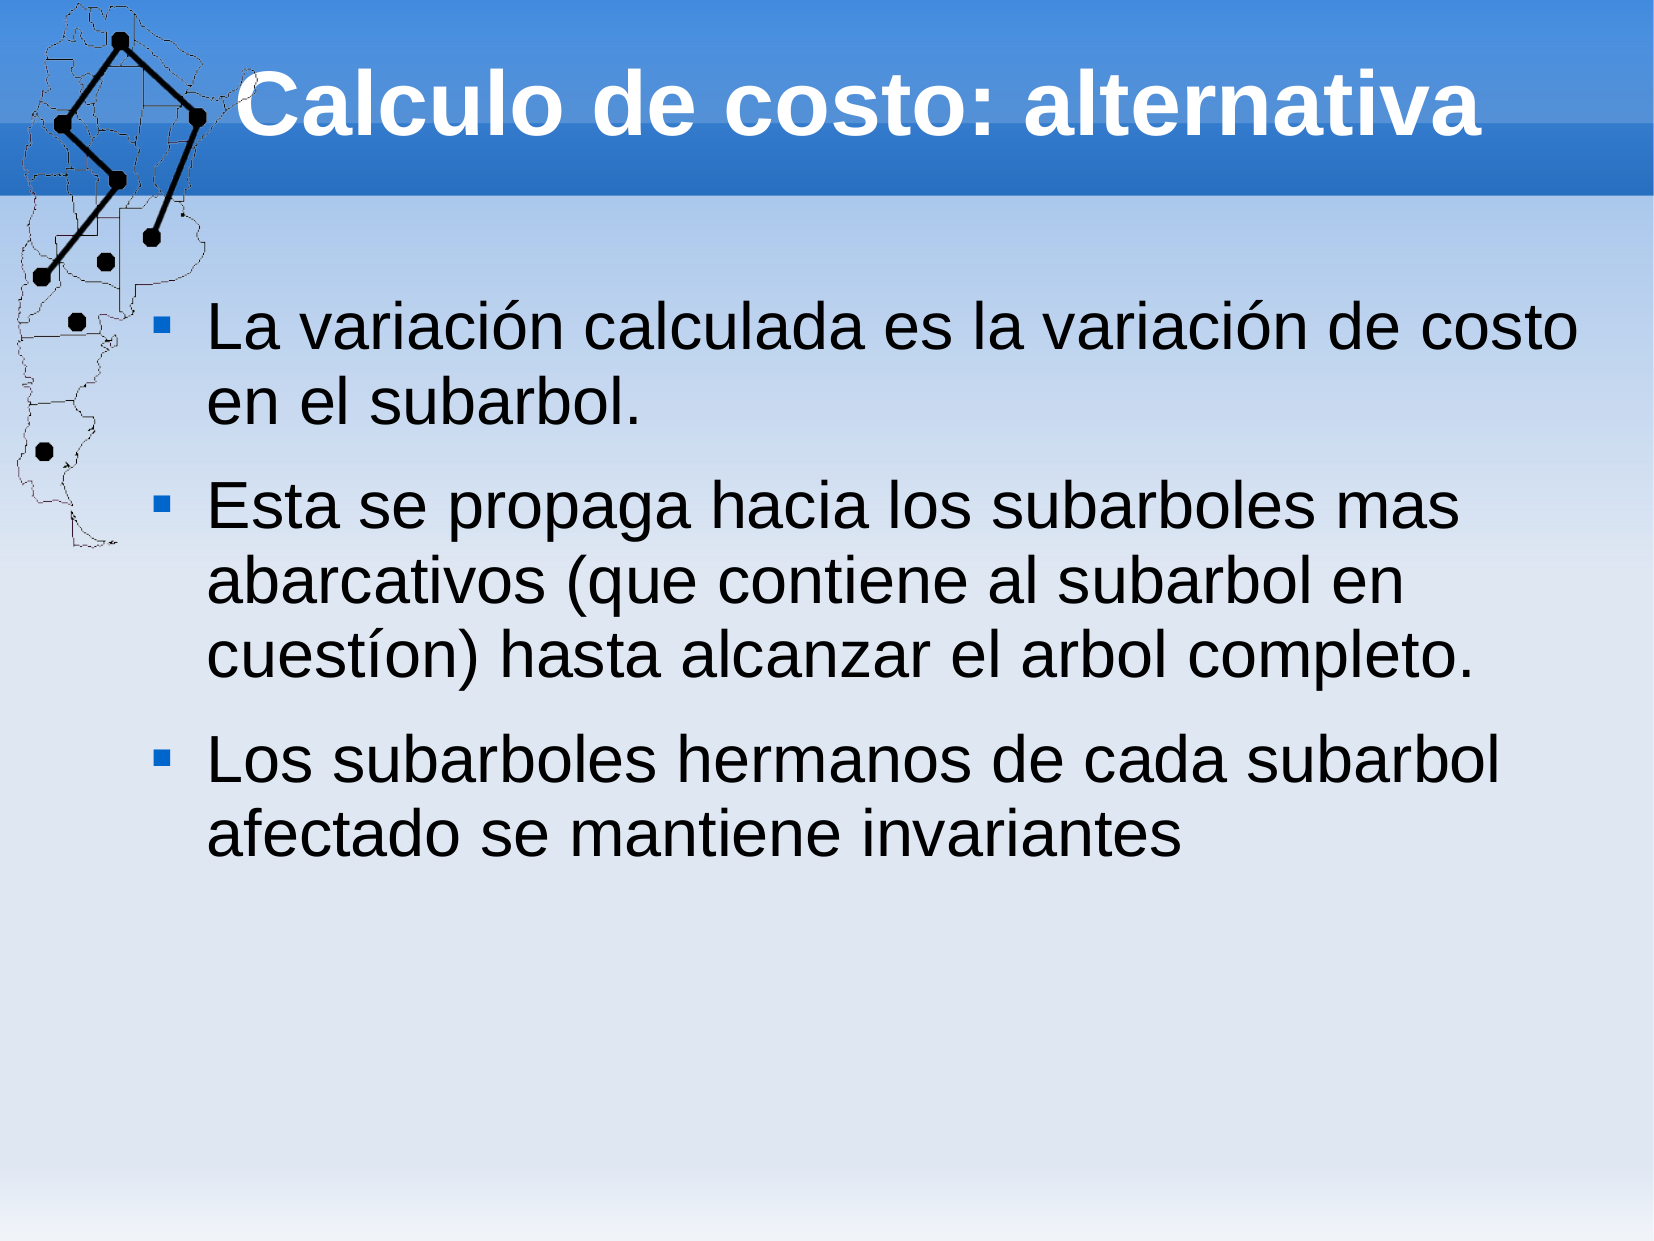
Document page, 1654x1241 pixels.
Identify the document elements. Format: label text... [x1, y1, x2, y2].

title Calculo de costo: alternativa [296, 7, 1565, 200]
picture [0, 0, 1654, 1241]
list La variación calculada es la variación de costo en el subarbol. Esta se propaga hacia los subarboles mas abarcativos (que contiene al subarbol en cuestíon) hasta alcanzar el arbol completo. Los subarboles hermanos de cada subarbol afectado se mantiene invariantes [135, 288, 1625, 1093]
